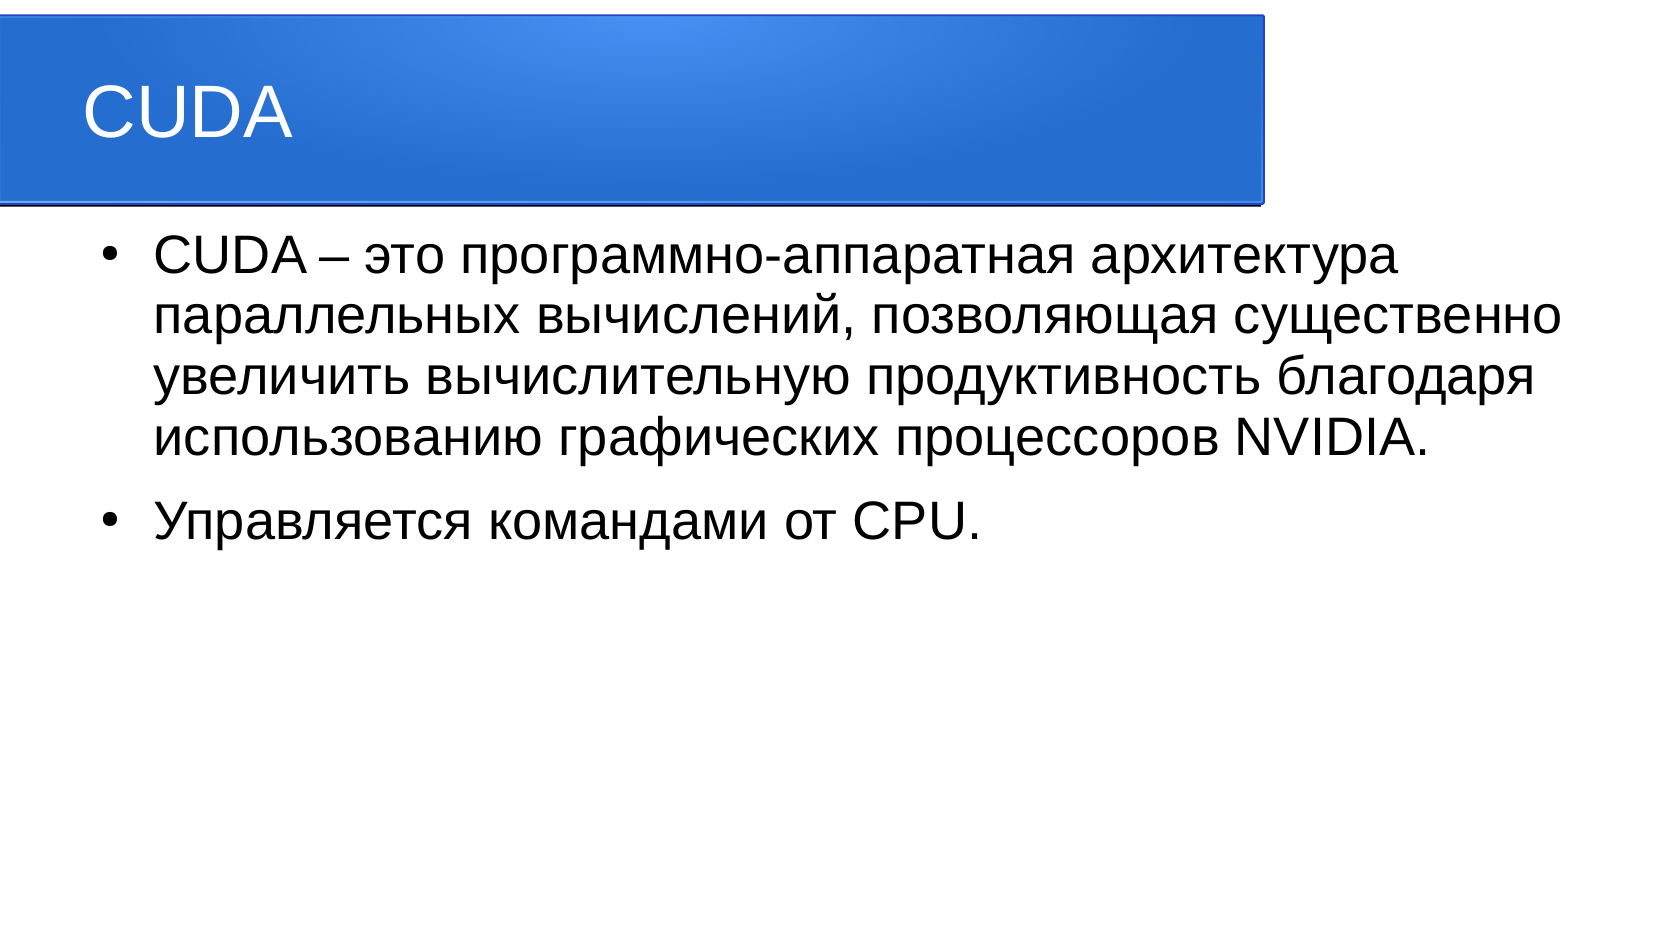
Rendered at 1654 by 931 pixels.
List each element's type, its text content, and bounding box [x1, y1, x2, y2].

list CUDA – это программно-аппаратная архитектура параллельных вычислений, позволяющая существенно увеличить вычислительную продуктивность благодаря использованию графических процессоров NVIDIA. Управляется командами от CPU. [82, 224, 1571, 764]
title CUDA [82, 35, 1235, 189]
